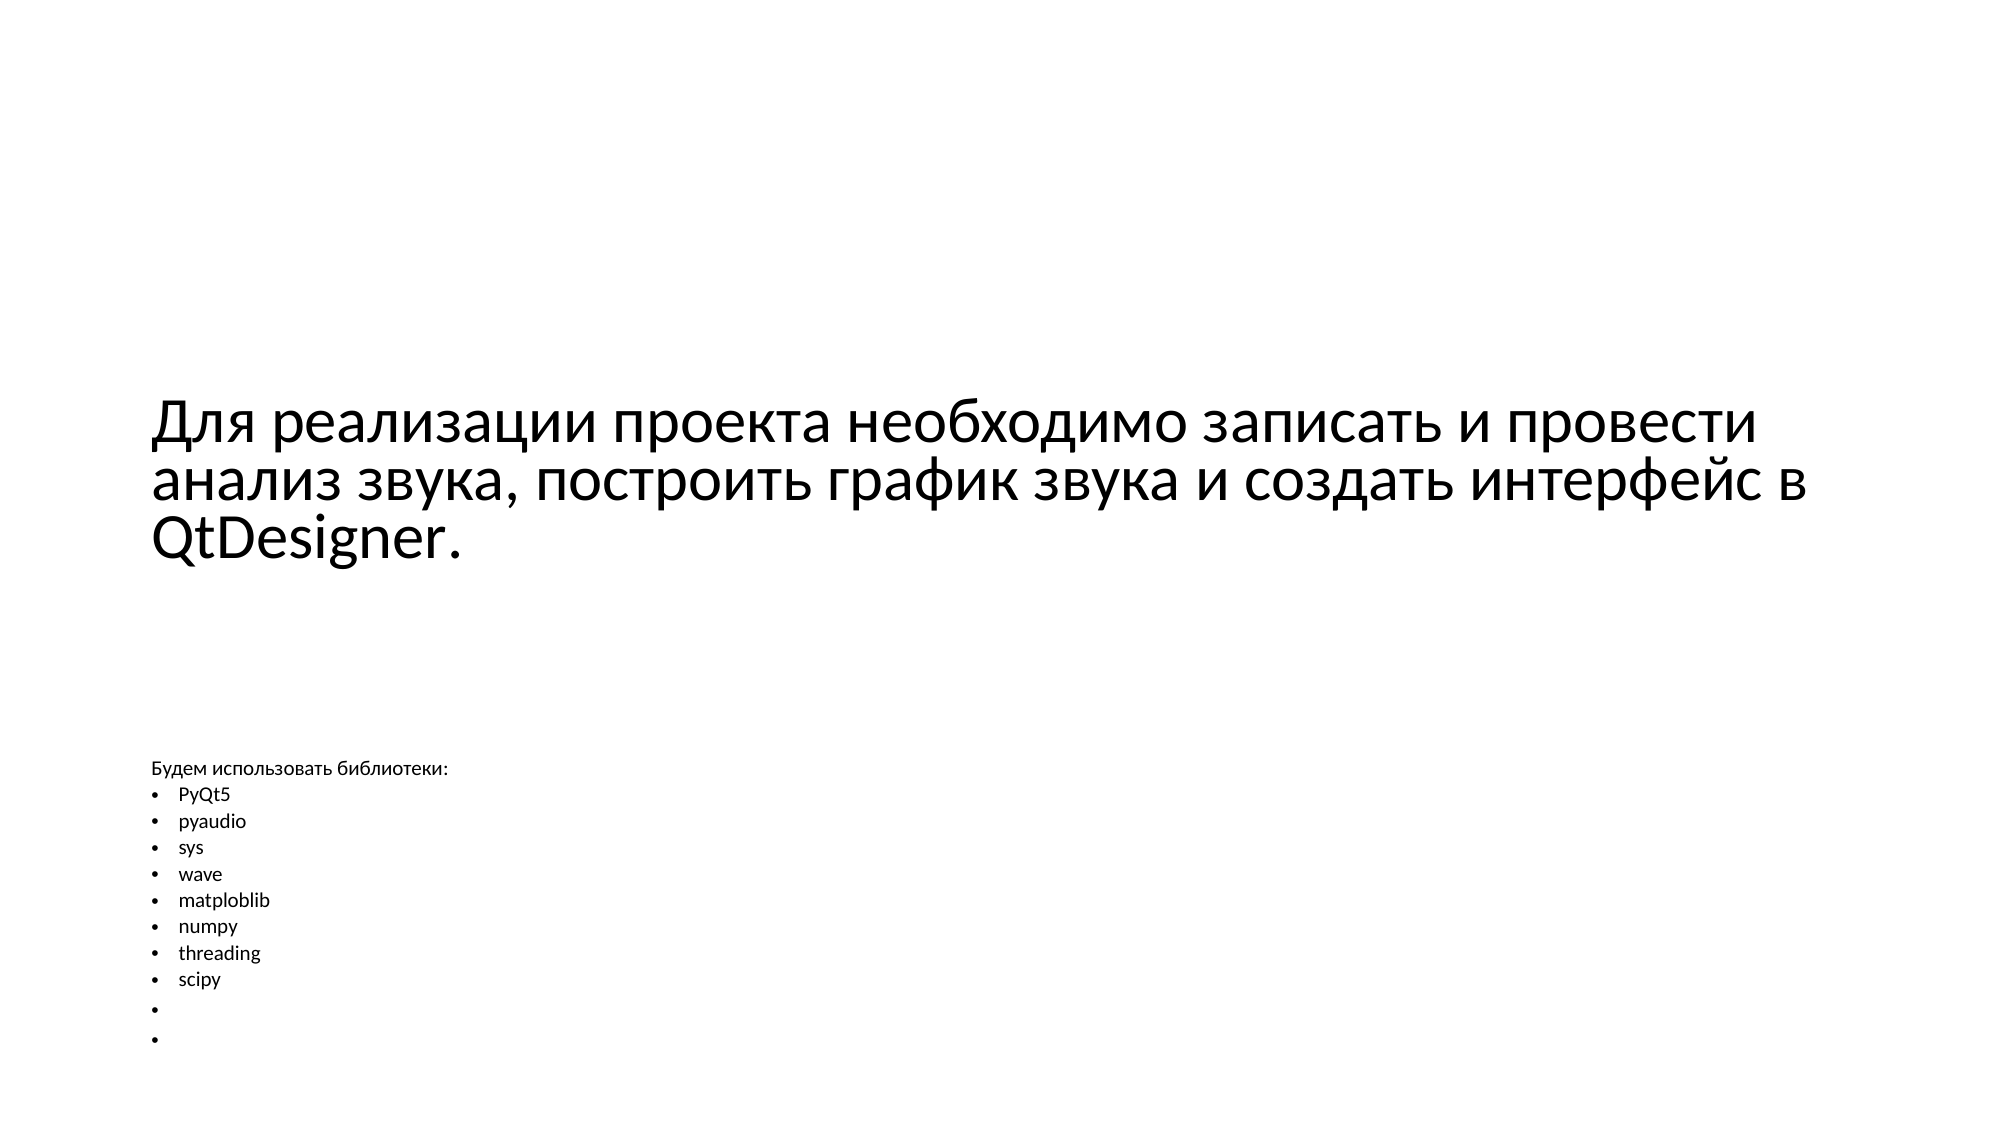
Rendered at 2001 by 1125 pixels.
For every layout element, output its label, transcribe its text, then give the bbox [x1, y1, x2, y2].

list Будем использовать библиотеки: PyQt5 pyaudio sys wave matploblib numpy threading scipy [96, 351, 1822, 1041]
title Для реализации проекта необходимо записать и провести анализ звука, построить график звука и создать интерфейс в QtDesigner. [85, 0, 1811, 445]
